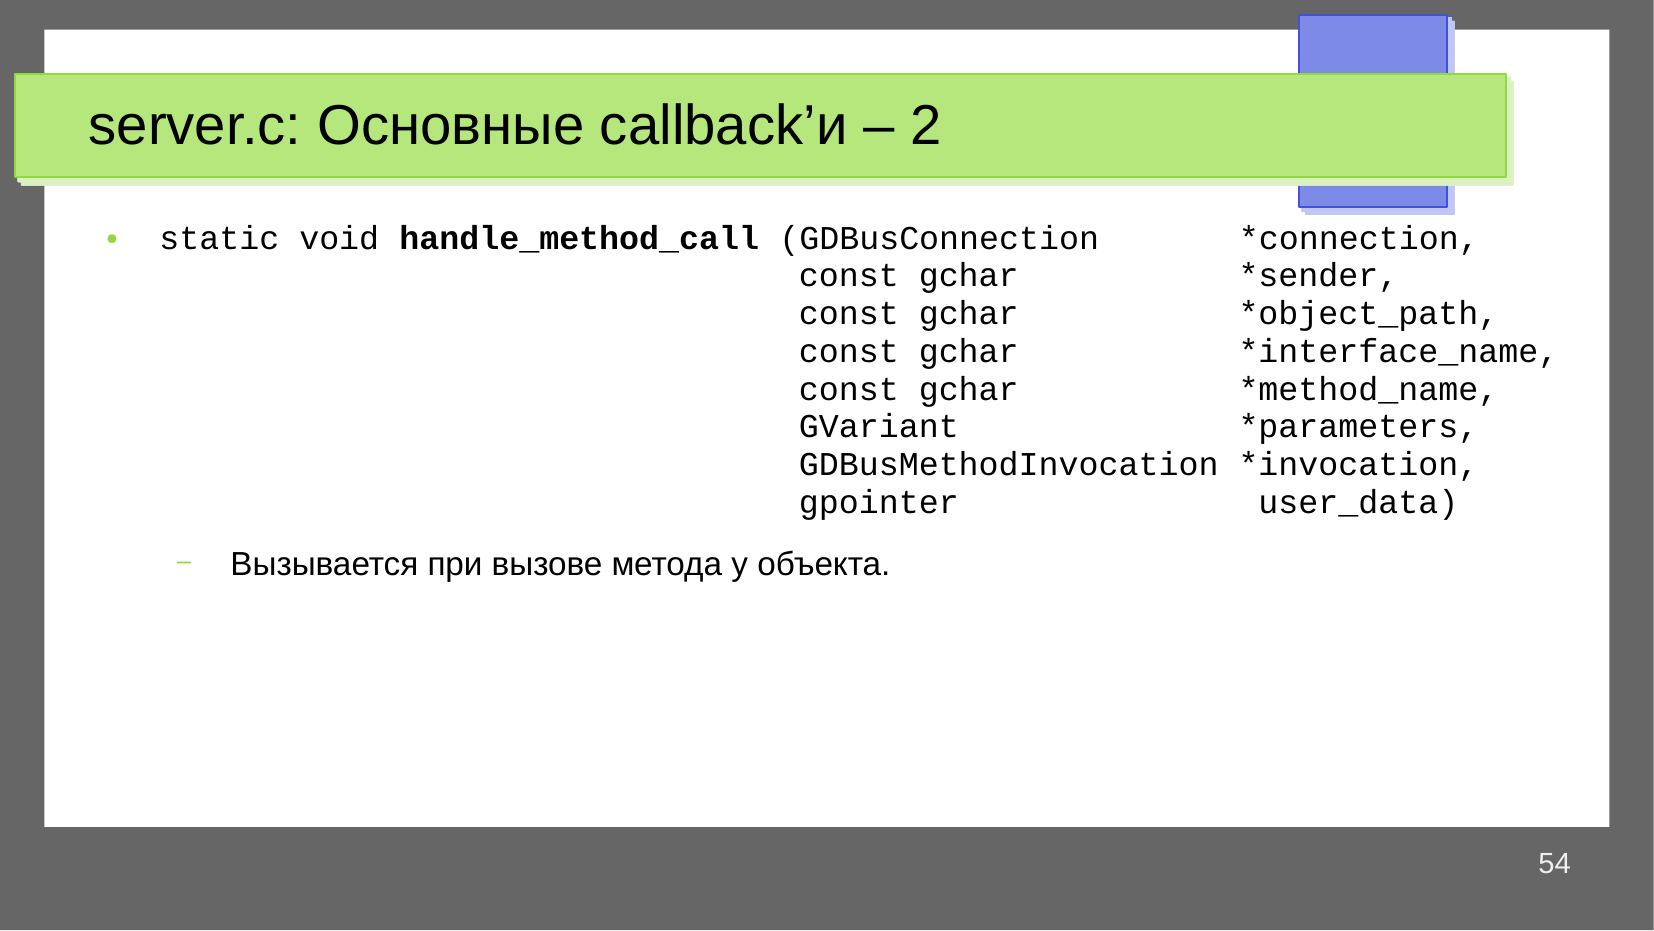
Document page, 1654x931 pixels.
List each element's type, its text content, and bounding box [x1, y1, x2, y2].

title server.c: Основные callback’и – 2 [88, 73, 1506, 178]
list static void handle_method_call (GDBusConnection *connection, const gchar *sender, const gchar *object_path, const gchar *interface_name, const gchar *method_name, GVariant *parameters, GDBusMethodInvocation *invocation, gpointer user_data) Вызывается при вызове метода у объекта. [88, 221, 1565, 813]
